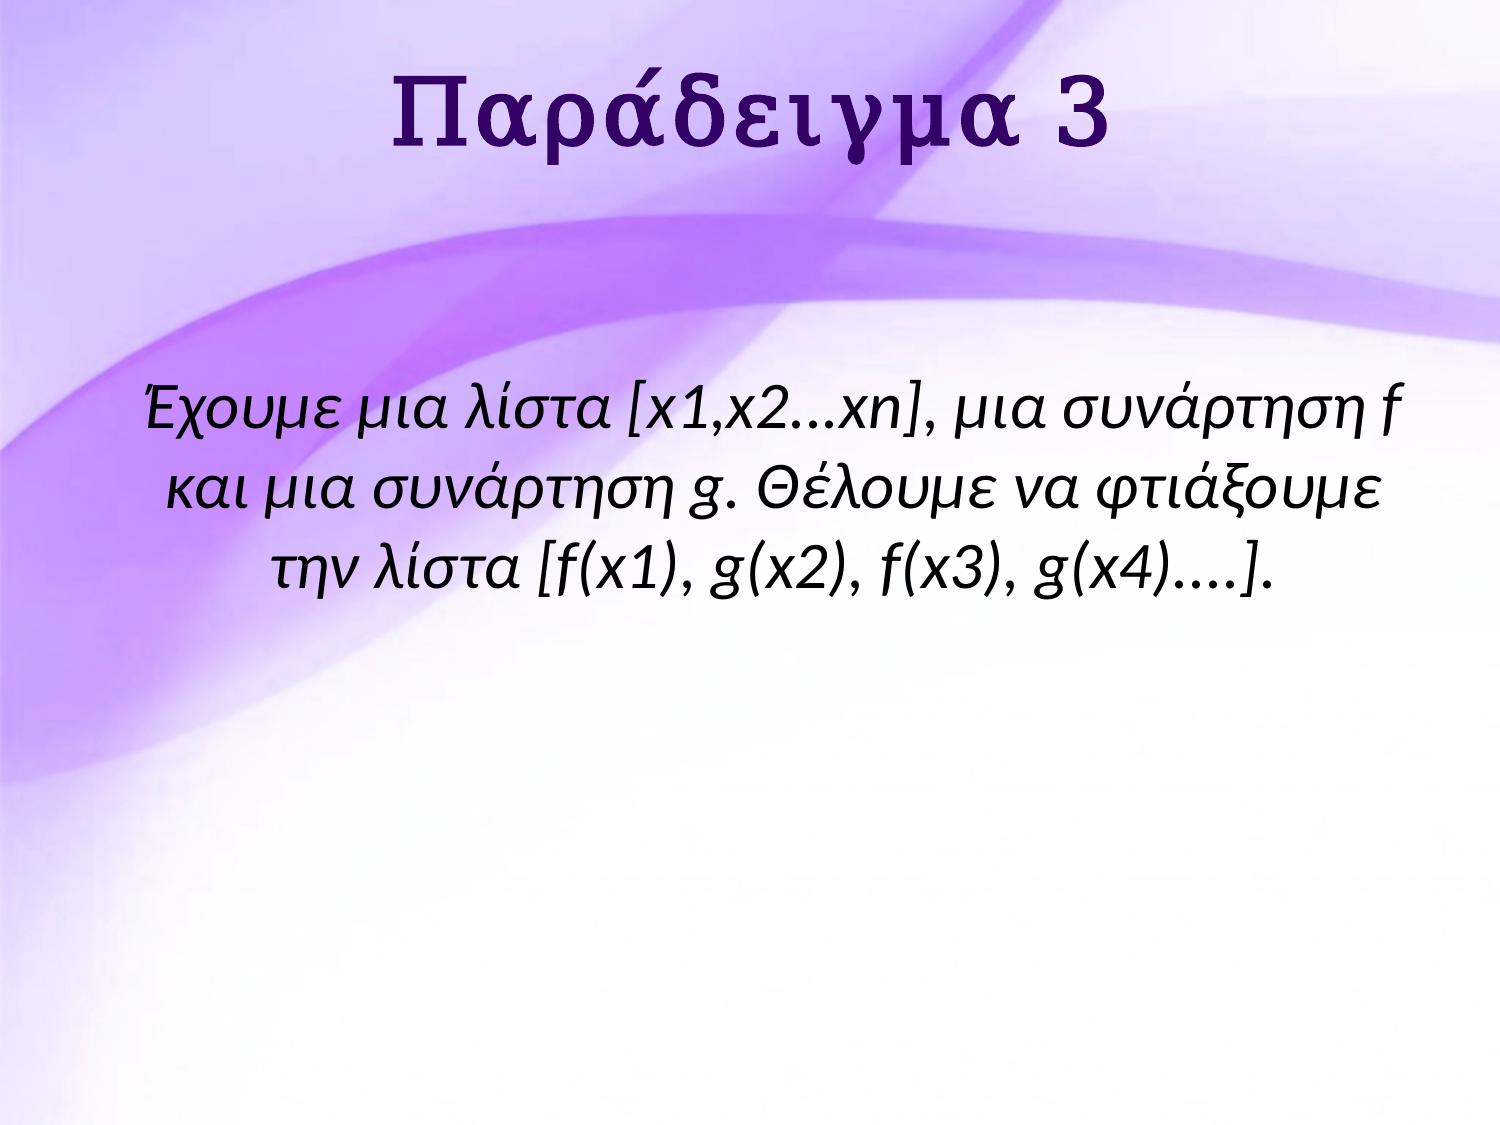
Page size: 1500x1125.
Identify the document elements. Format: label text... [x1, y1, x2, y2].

title Παράδειγμα 3 [75, 45, 1425, 233]
picture [0, 0, 1500, 1125]
list Έχουμε μια λίστα [x1,x2...xn], μια συνάρτηση f και μια συνάρτηση g. Θέλουμε να φτιάξουμε την λίστα [f(x1), g(x2), f(x3), g(x4)....]. [70, 354, 1421, 1038]
